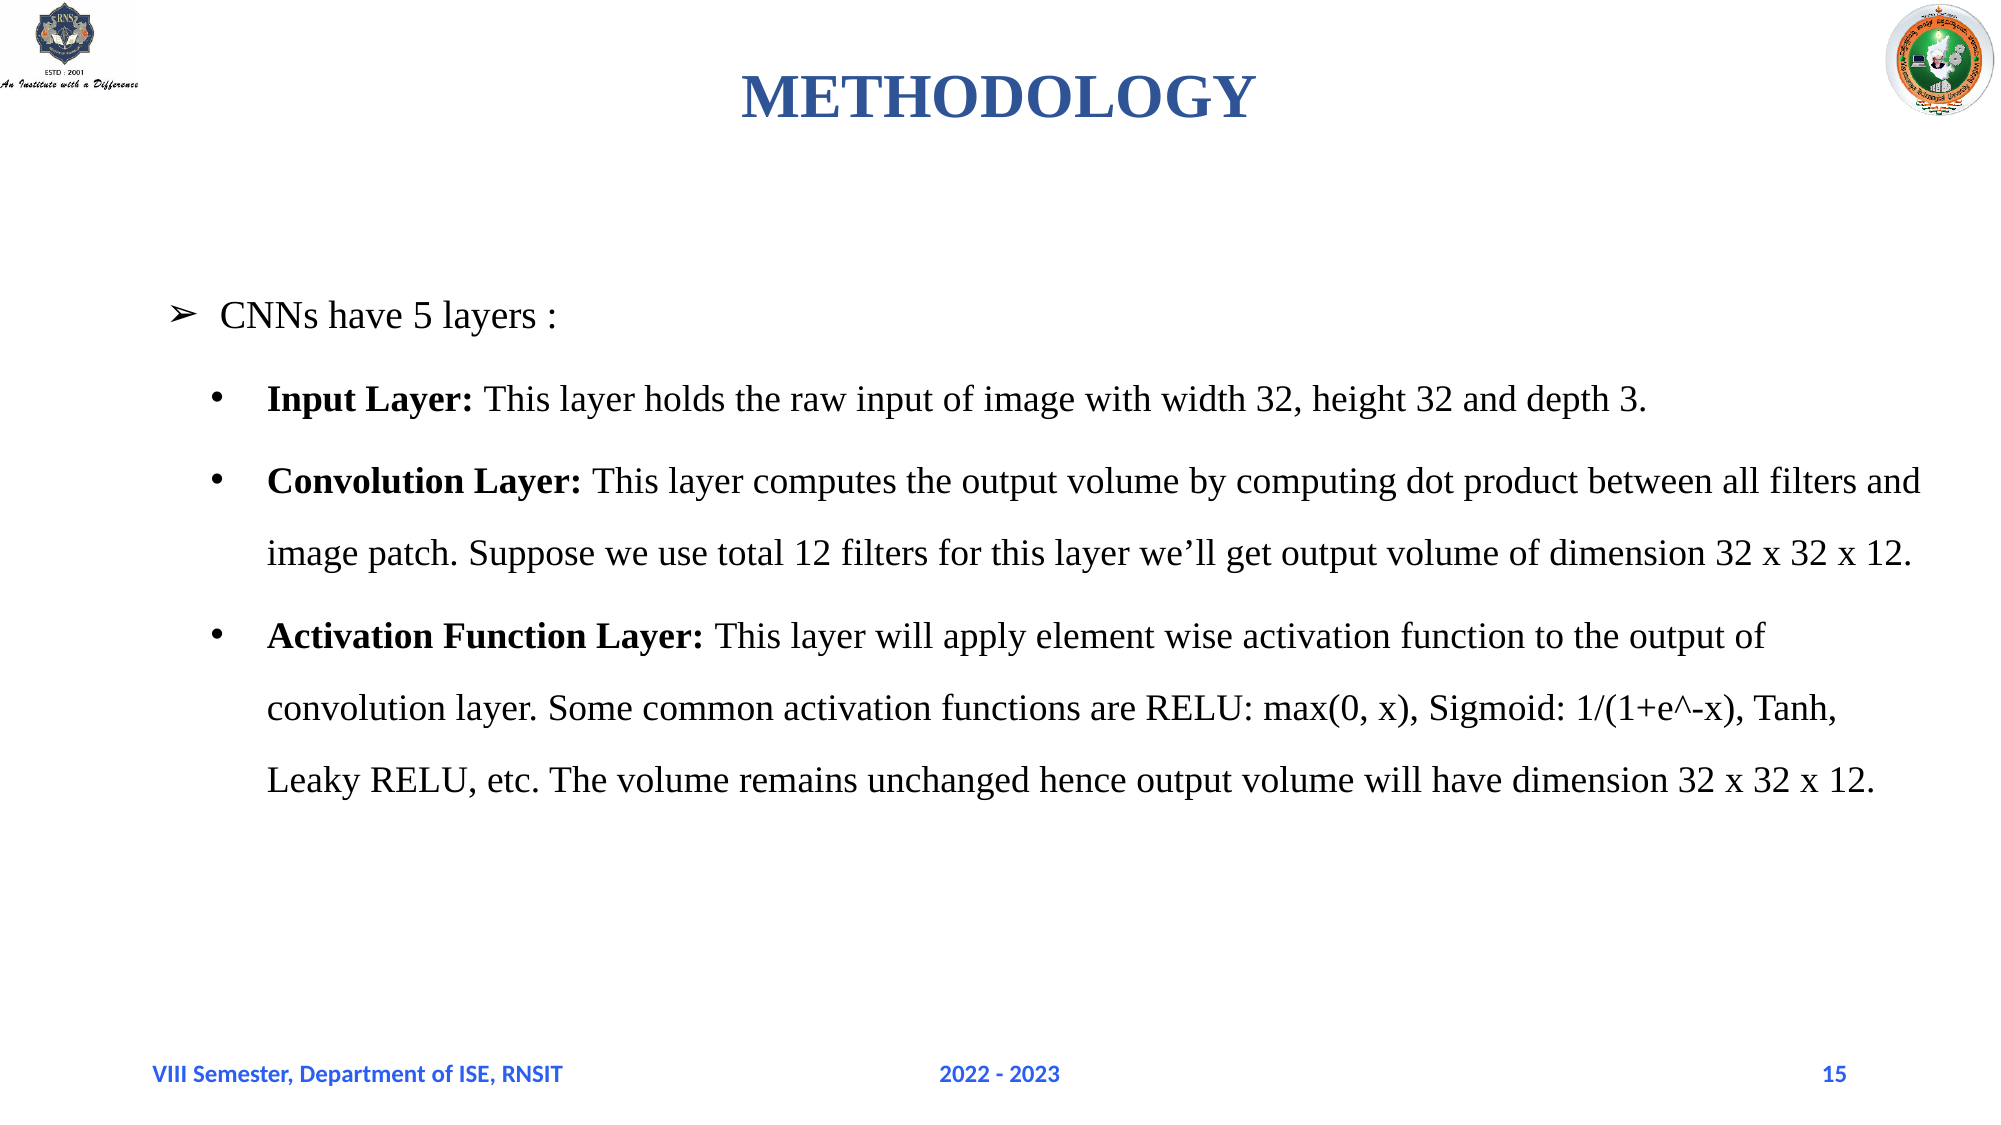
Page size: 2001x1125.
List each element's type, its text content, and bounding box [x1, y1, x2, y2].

list CNNs have 5 layers : Input Layer: This layer holds the raw input of image with width 32, height 32 and depth 3. Convolution Layer: This layer computes the output volume by computing dot product between all filters and image patch. Suppose we use total 12 filters for this layer we’ll get output volume of dimension 32 x 32 x 12. Activation Function Layer: This layer will apply element wise activation function to the output of convolution layer. Some common activation functions are RELU: max(0, x), Sigmoid: 1/(1+e^-x), Tanh, Leaky RELU, etc. The volume remains unchanged hence output volume will have dimension 32 x 32 x 12. [55, 172, 1945, 1024]
picture [0, 0, 138, 90]
text_box Methodology [324, 24, 1675, 138]
slide_number VIII Semester, Department of ISE, RNSIT [137, 1042, 662, 1103]
slide_number <number> [1412, 1042, 1863, 1103]
picture [1882, 2, 1997, 117]
footer 2022 - 2023 [662, 1042, 1338, 1103]
